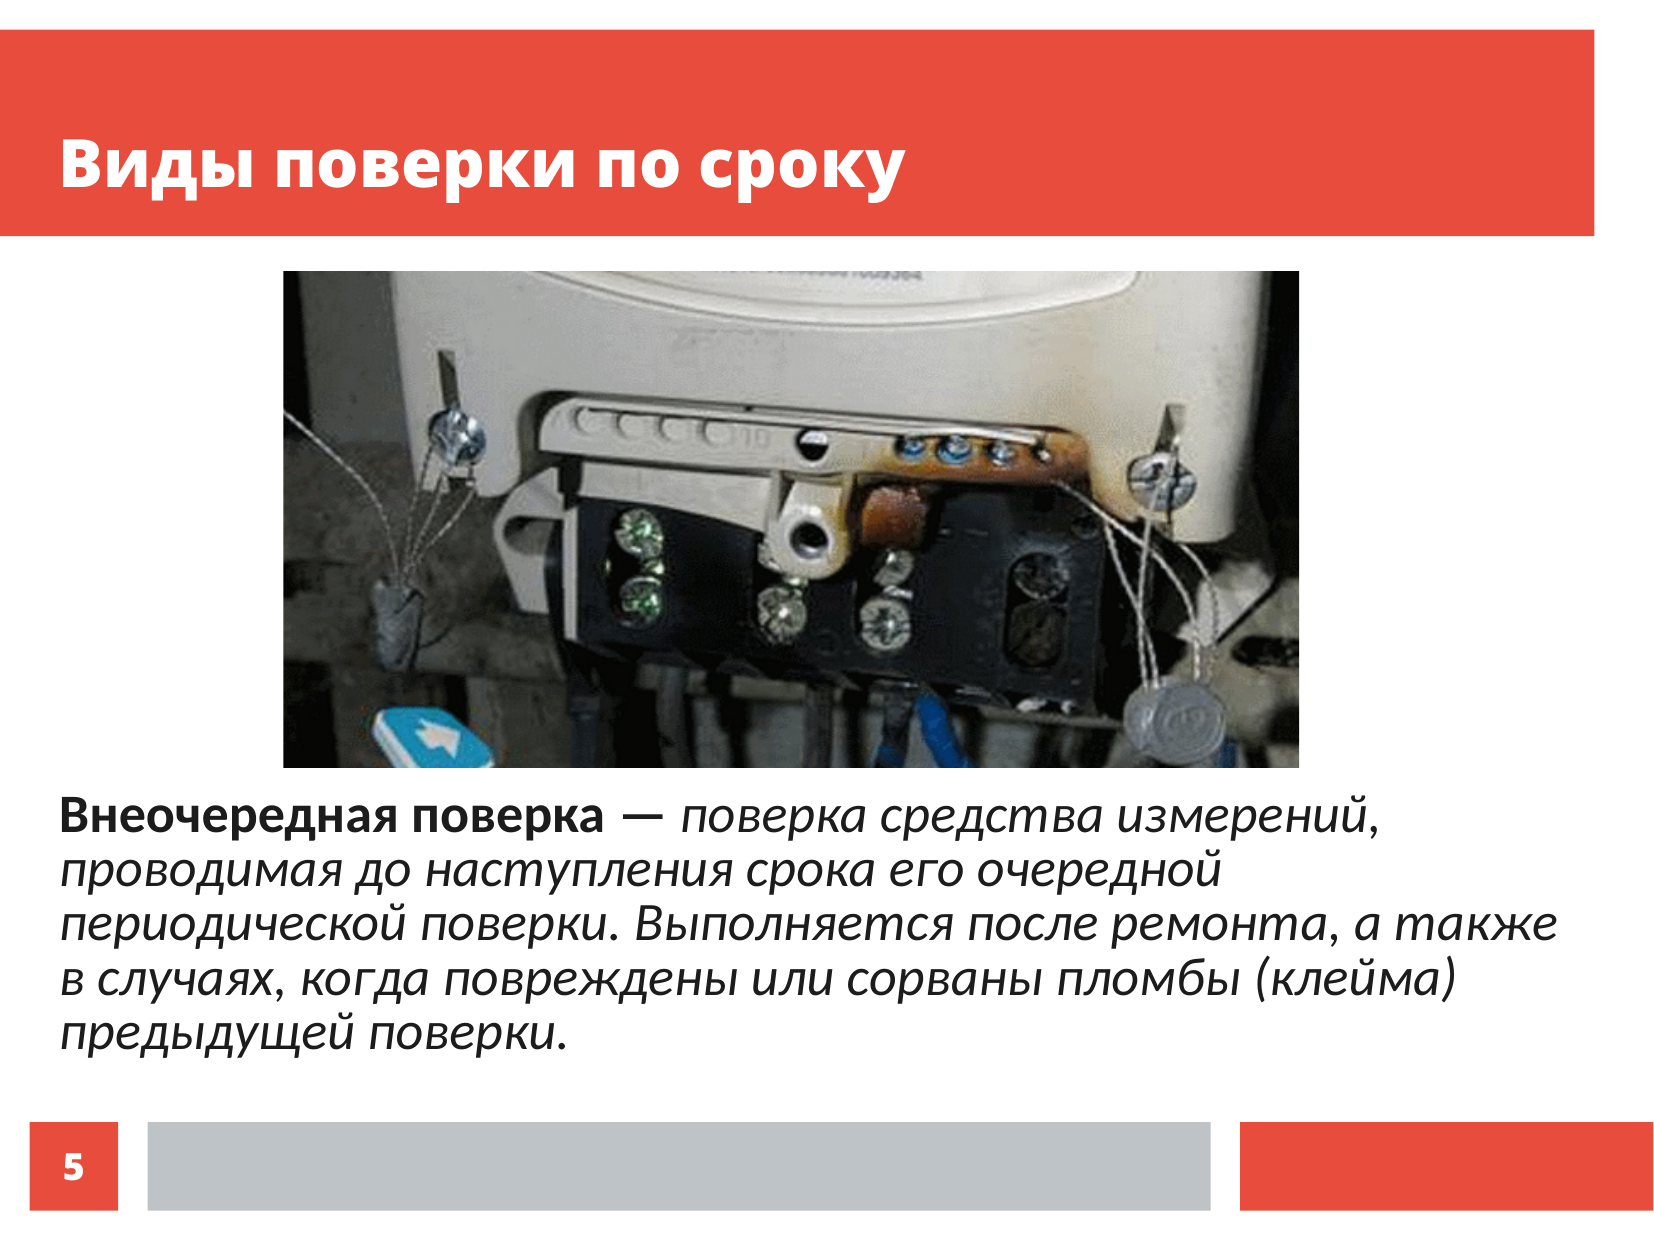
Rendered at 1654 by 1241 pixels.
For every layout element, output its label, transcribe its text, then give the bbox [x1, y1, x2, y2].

picture [283, 271, 1300, 768]
list Внеочередная поверка — поверка средства измерений, проводимая до наступления срока его очередной периодической поверки. Выполняется после ремонта, а также в случаях, когда повреждены или сорваны пломбы (клейма) предыдущей поверки. [59, 791, 1565, 1093]
title Виды поверки по сроку [59, 59, 1595, 207]
